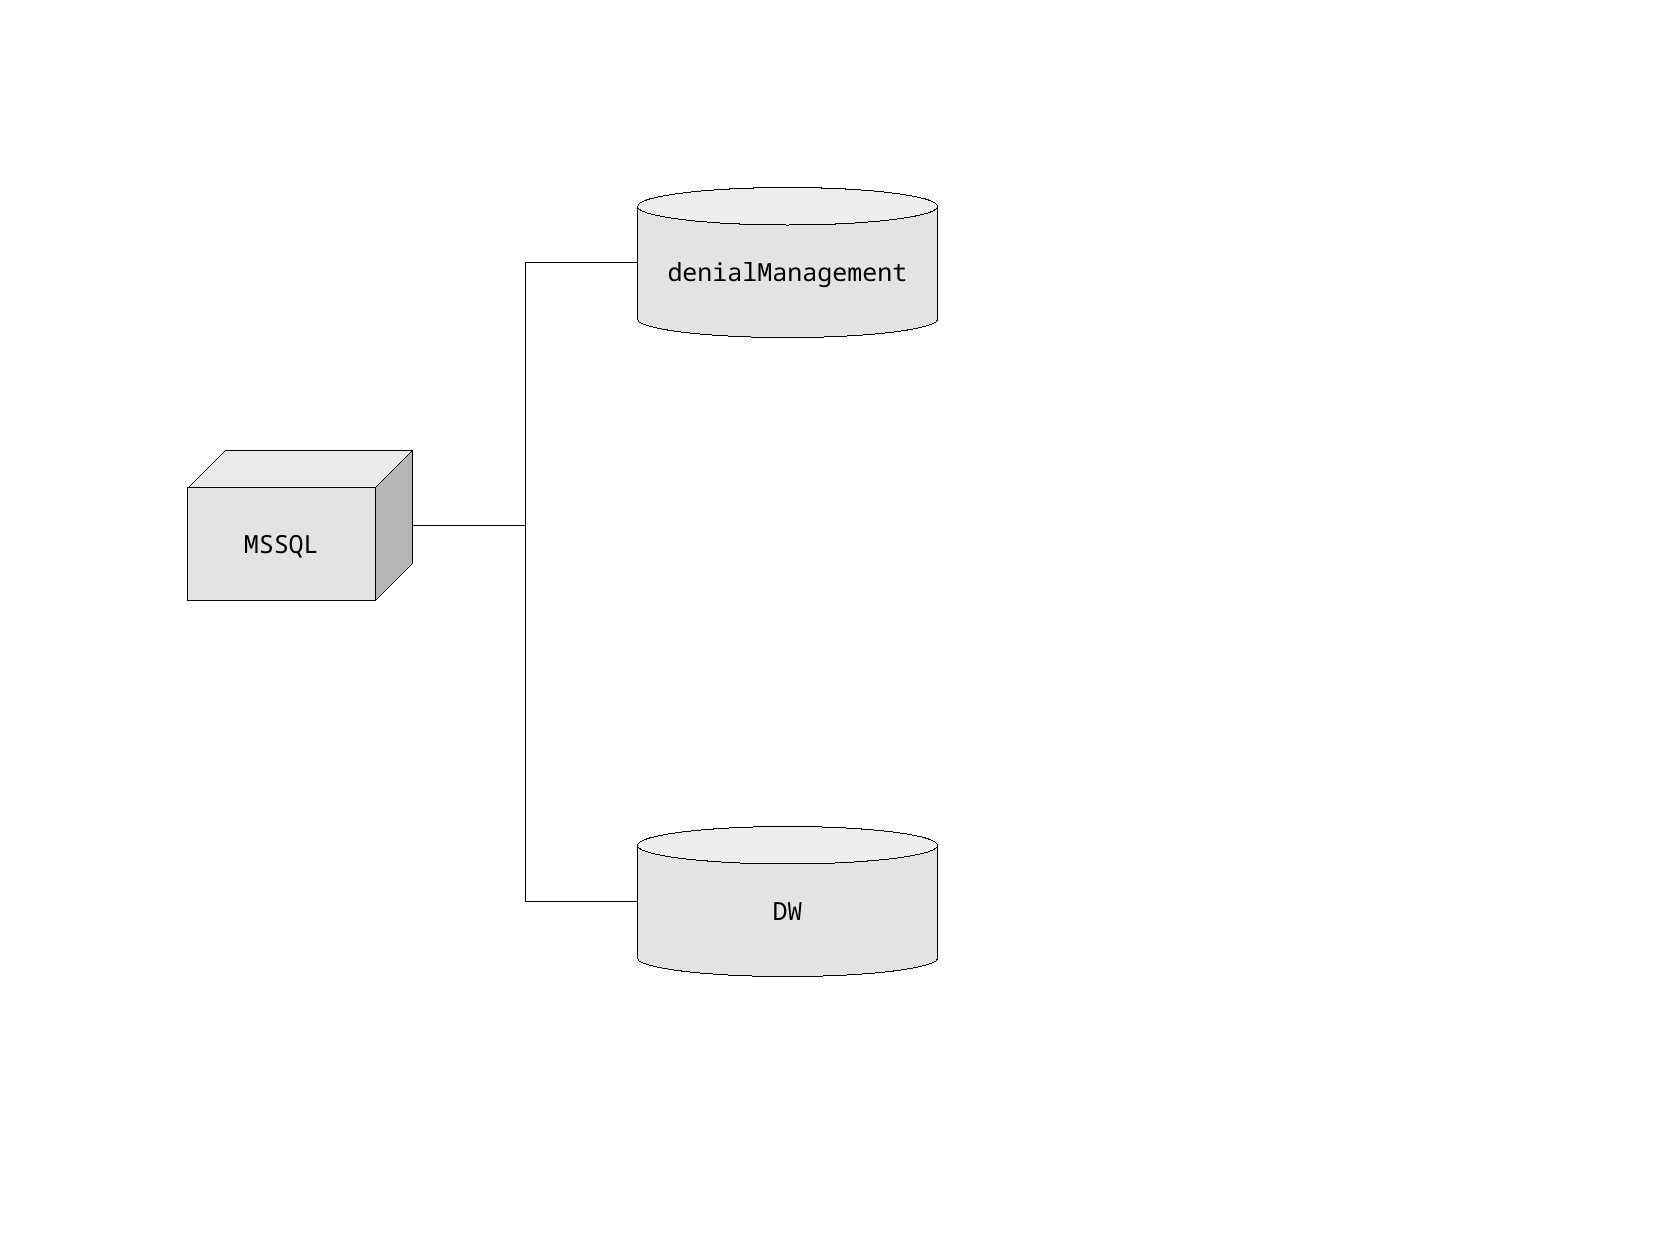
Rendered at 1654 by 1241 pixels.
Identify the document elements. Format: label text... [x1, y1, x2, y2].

text_box denialManagement [637, 208, 938, 338]
text_box MSSQL [187, 488, 375, 601]
text_box DW [637, 847, 938, 977]
